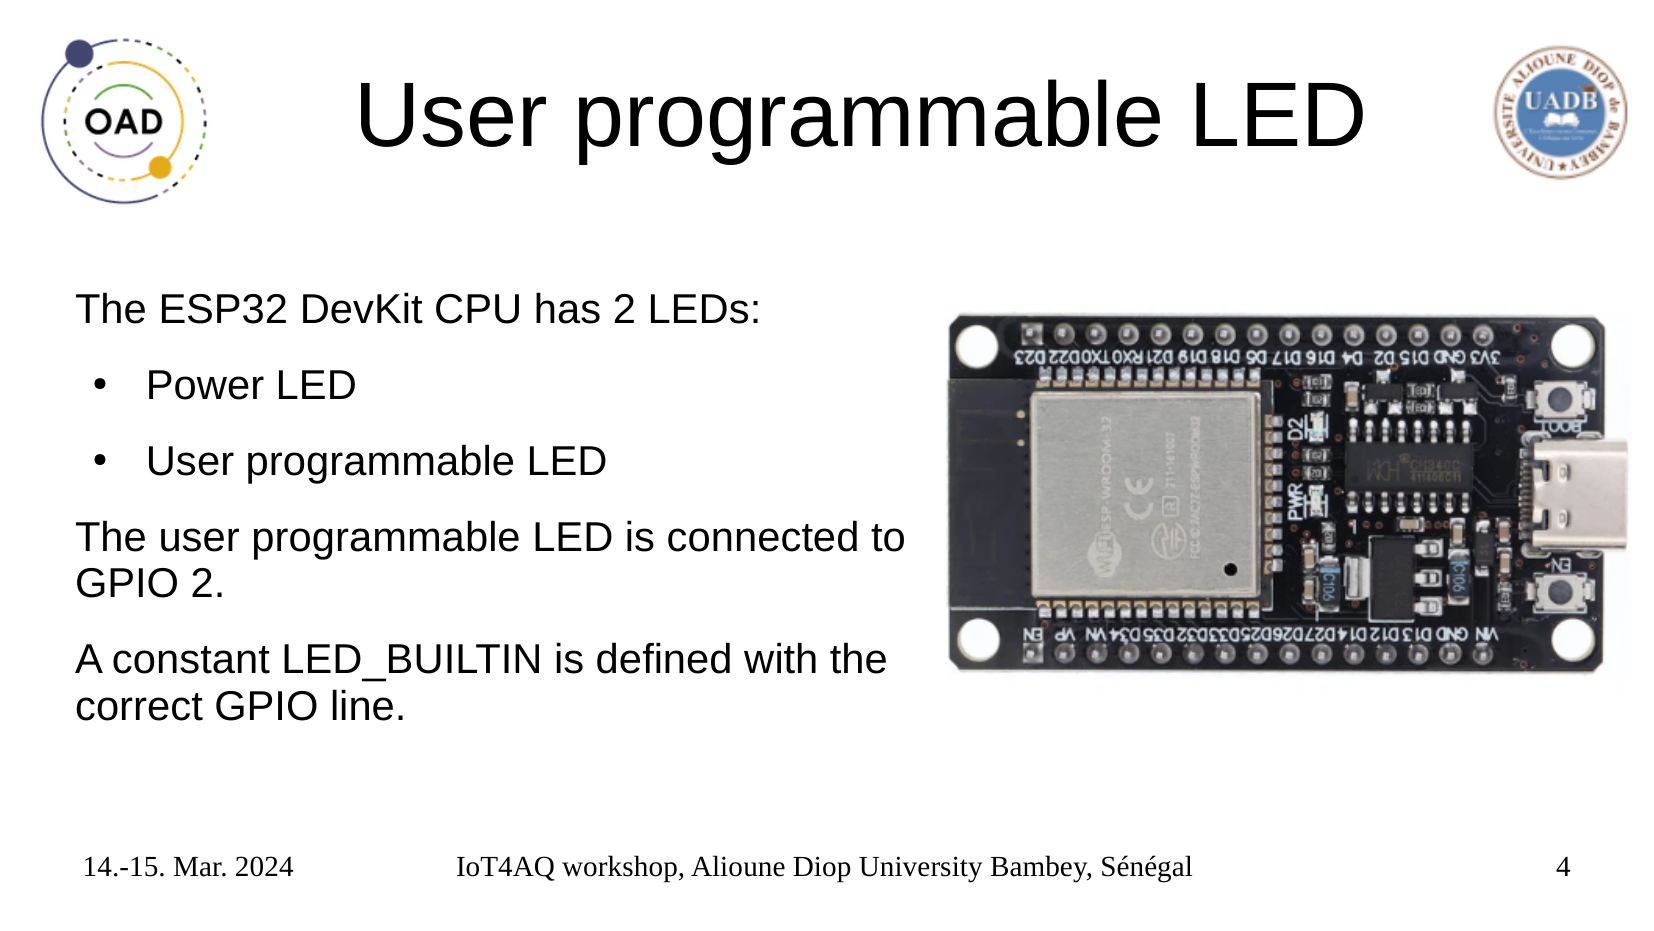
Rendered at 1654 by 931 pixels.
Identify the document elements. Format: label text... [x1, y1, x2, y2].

picture [0, 24, 242, 225]
picture [1482, 37, 1641, 188]
title User programmable LED [278, 37, 1446, 193]
list The ESP32 DevKit CPU has 2 LEDs: Power LED User programmable LED The user programmable LED is connected to GPIO 2. A constant LED_BUILTIN is defined with the correct GPIO line. [75, 285, 938, 826]
picture [938, 285, 1647, 720]
